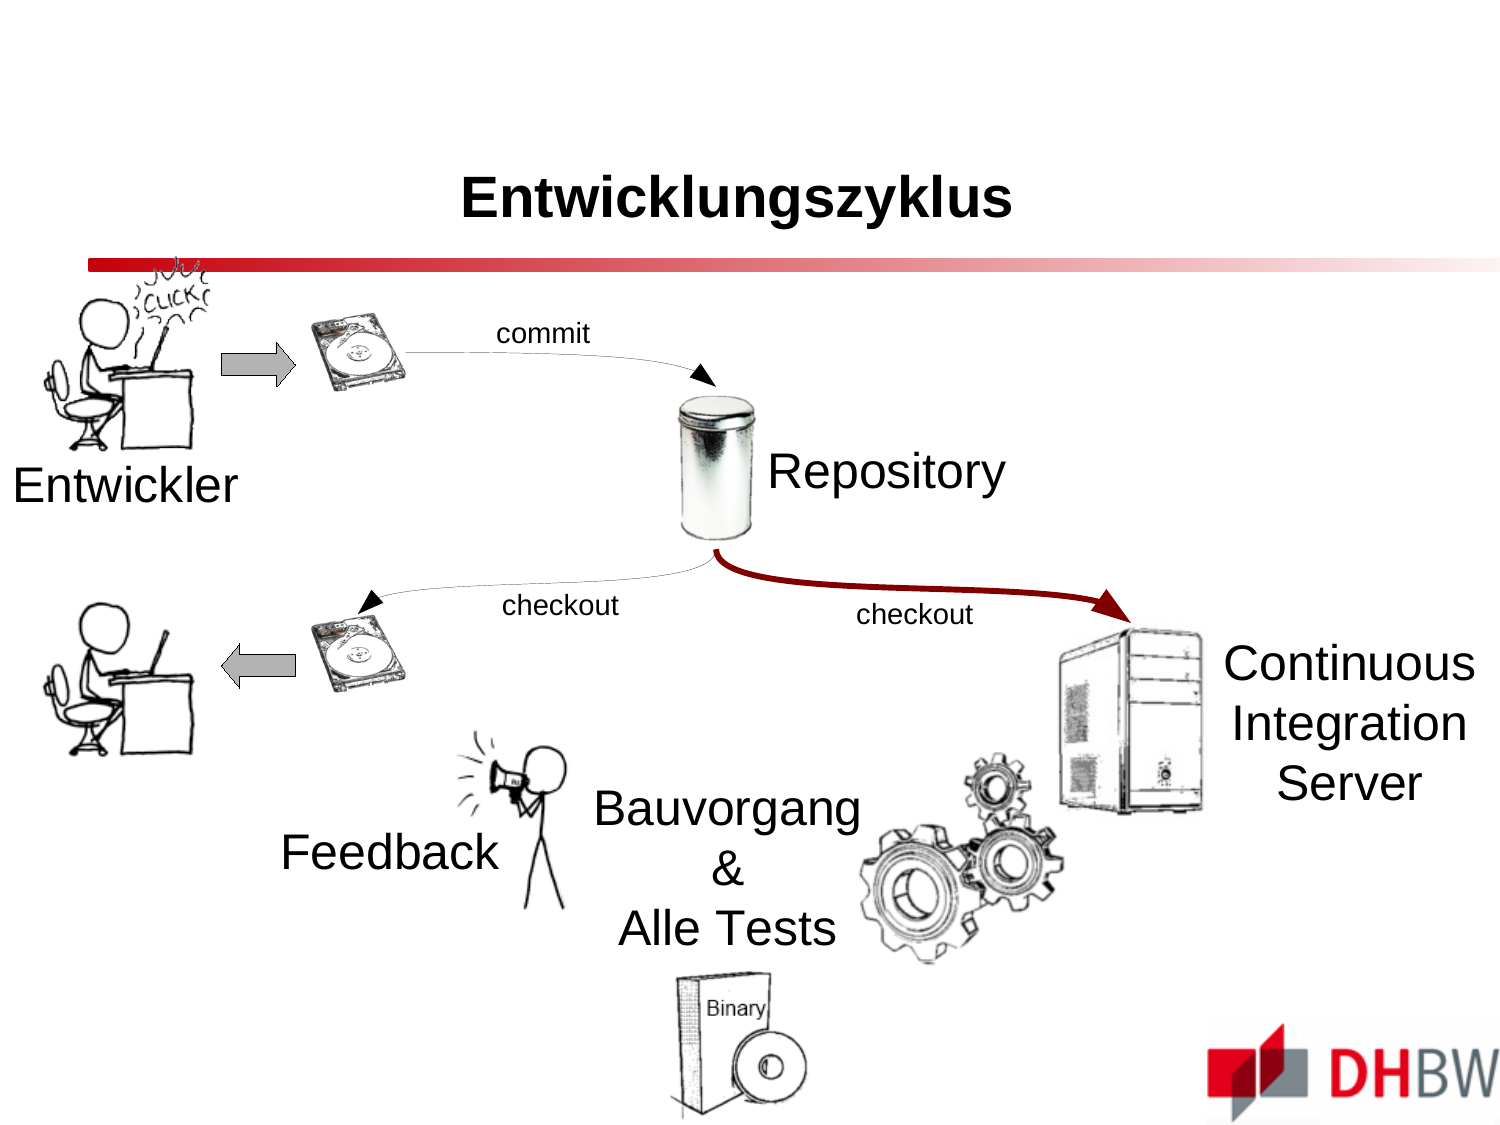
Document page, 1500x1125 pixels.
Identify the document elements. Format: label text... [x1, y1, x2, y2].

picture [449, 727, 576, 916]
text_box checkout [841, 588, 989, 638]
picture [856, 622, 1229, 969]
text_box checkout [487, 578, 635, 629]
text_box Bauvorgang & Alle Tests [578, 767, 878, 963]
picture [634, 386, 798, 550]
text_box [223, 342, 296, 387]
text_box commit [481, 307, 606, 358]
text_box Continuous Integration Server [1208, 623, 1492, 818]
picture [14, 236, 223, 459]
title Entwicklungszyklus [99, 99, 1375, 288]
picture [310, 614, 406, 693]
picture [14, 540, 223, 763]
picture [1206, 1021, 1500, 1125]
text_box Entwickler [0, 444, 255, 520]
text_box [221, 643, 296, 689]
picture [664, 962, 812, 1125]
text_box Feedback [265, 812, 515, 887]
picture [310, 312, 406, 392]
text_box Repository [752, 431, 1022, 506]
